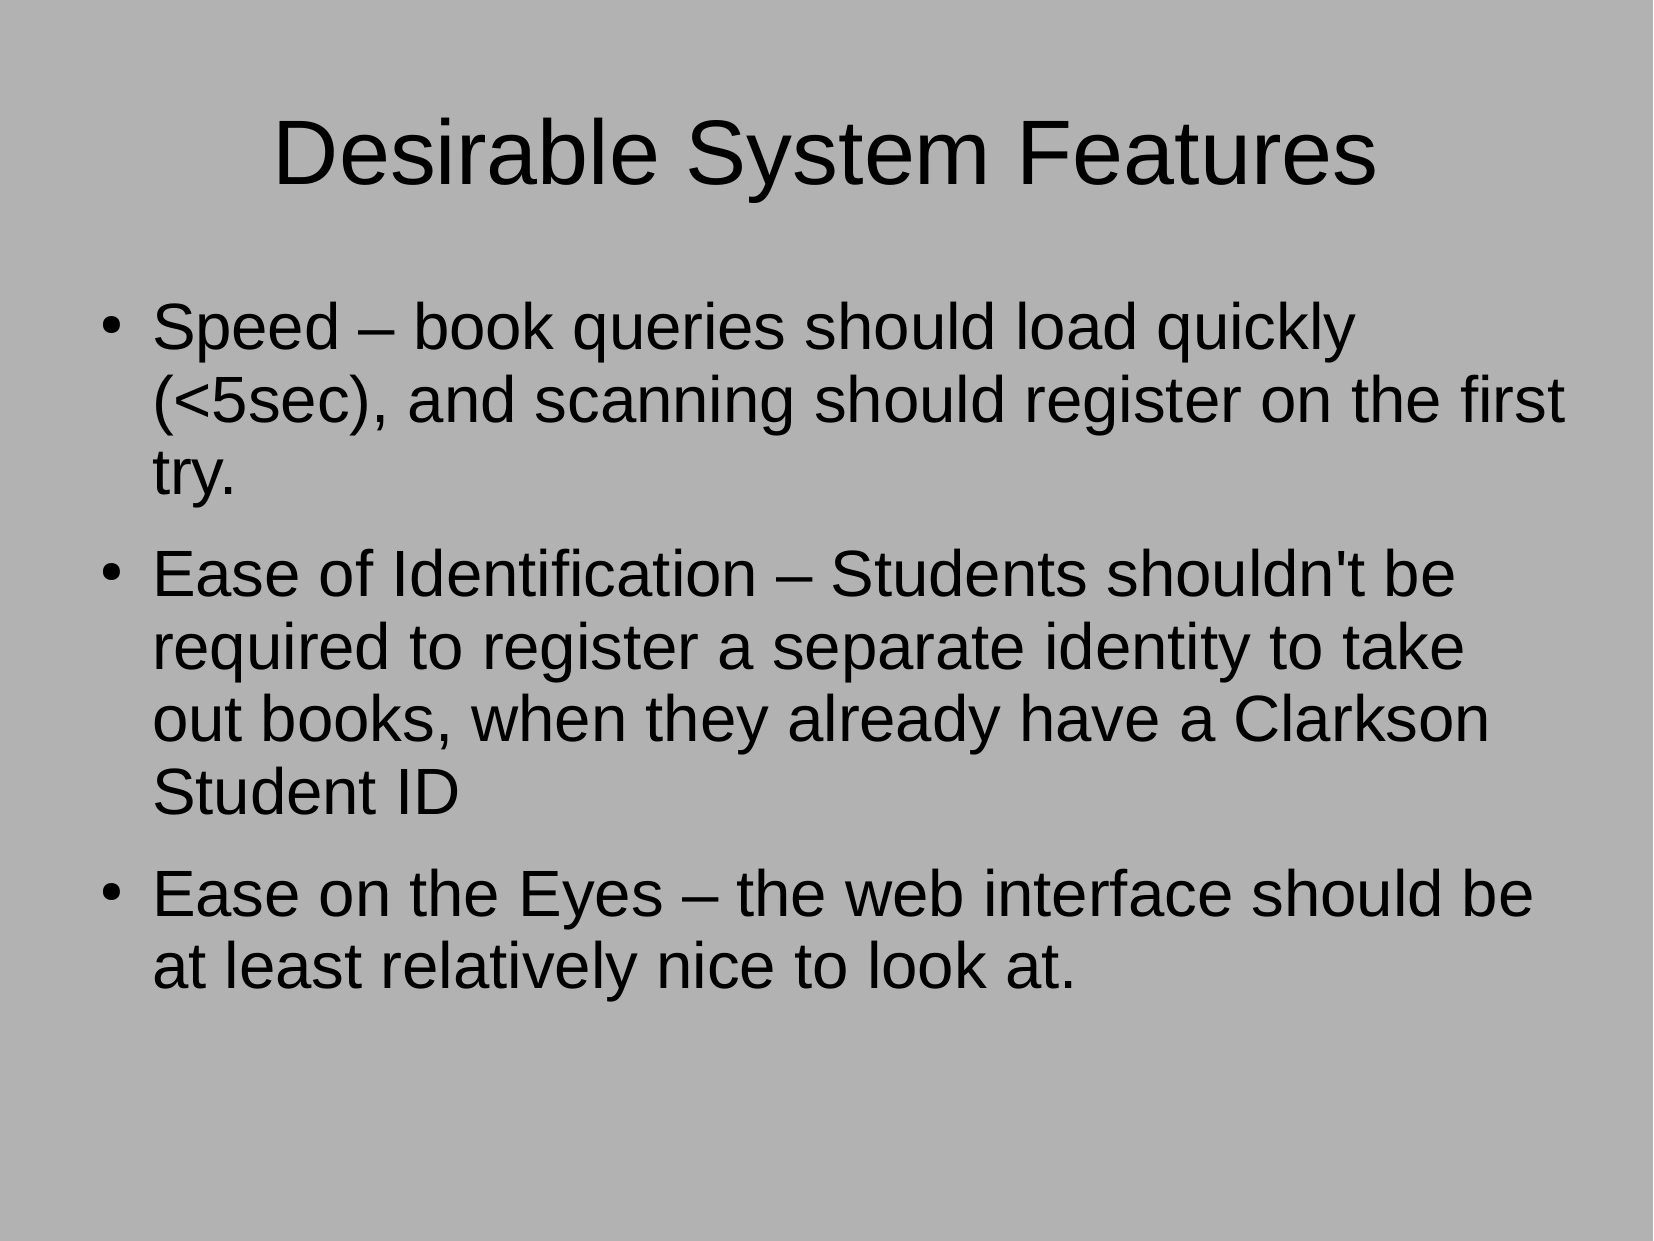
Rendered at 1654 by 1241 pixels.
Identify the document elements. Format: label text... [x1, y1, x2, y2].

list Speed – book queries should load quickly (<5sec), and scanning should register on the first try. Ease of Identification – Students shouldn't be required to register a separate identity to take out books, when they already have a Clarkson Student ID Ease on the Eyes – the web interface should be at least relatively nice to look at. [82, 290, 1571, 1010]
title Desirable System Features [82, 49, 1571, 257]
